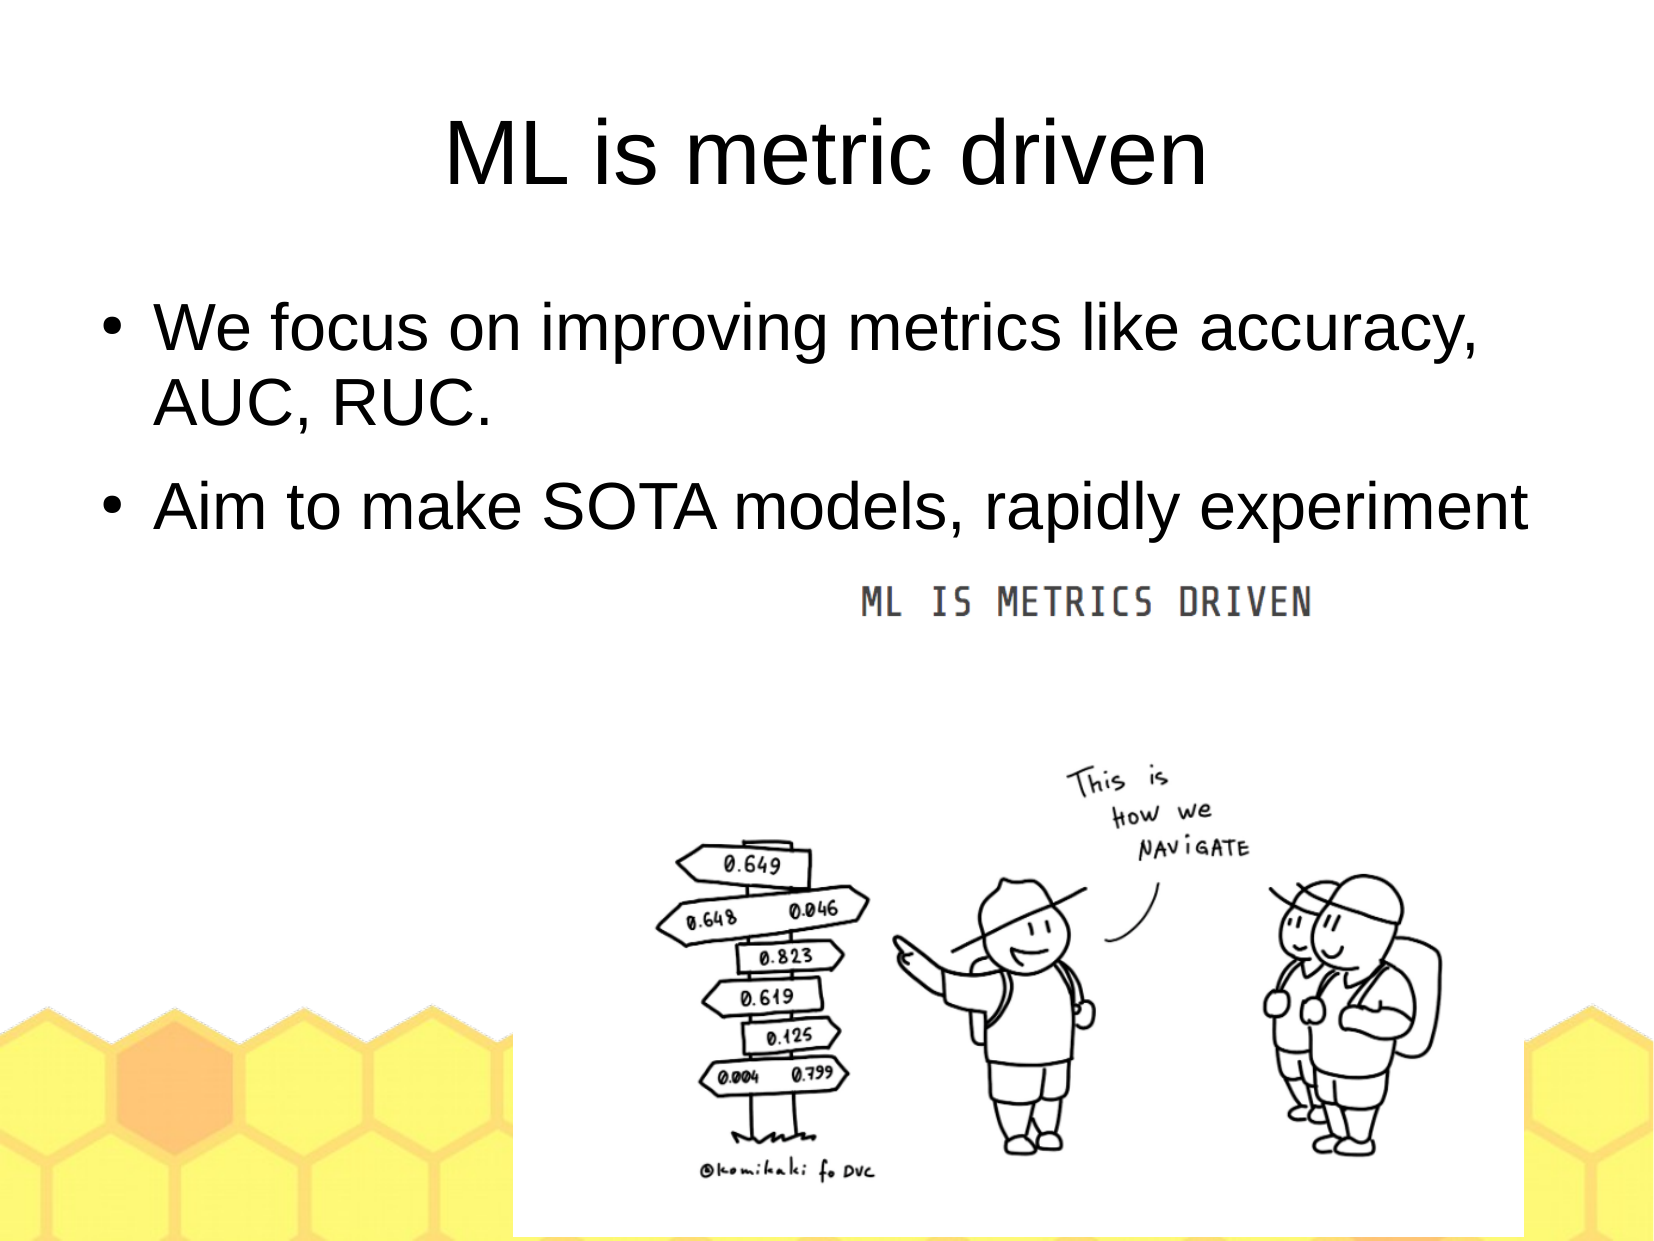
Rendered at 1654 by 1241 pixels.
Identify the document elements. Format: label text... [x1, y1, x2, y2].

picture [0, 566, 1654, 1241]
list We focus on improving metrics like accuracy, AUC, RUC. Aim to make SOTA models, rapidly experiment [82, 290, 1571, 1010]
title ML is metric driven [82, 49, 1571, 257]
